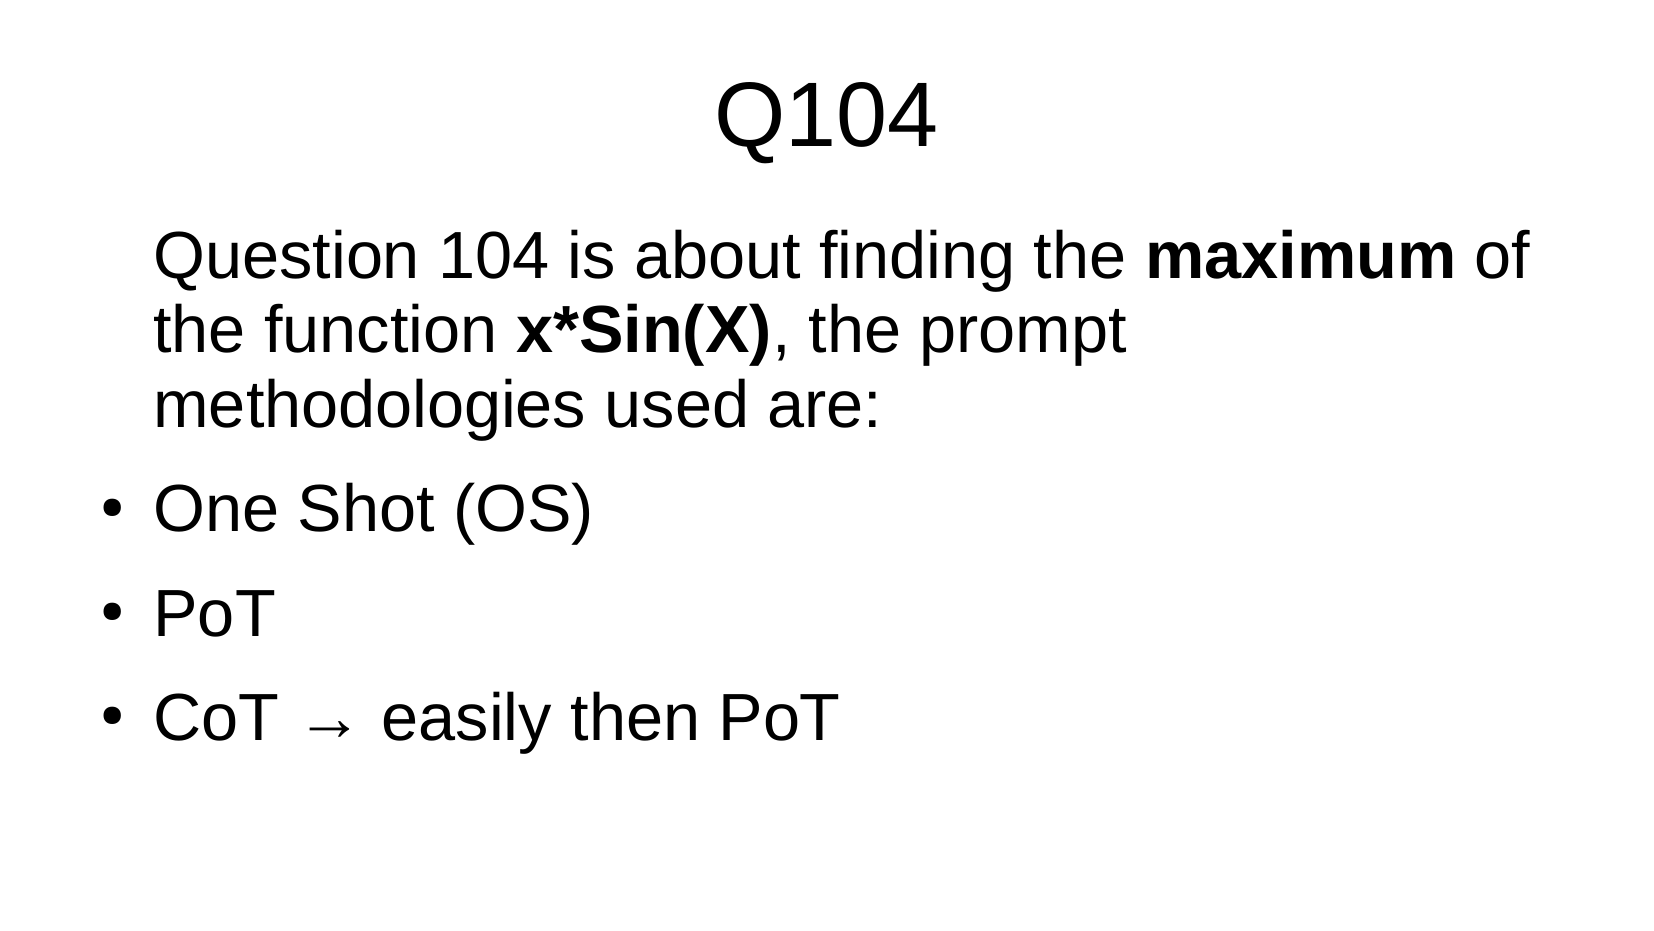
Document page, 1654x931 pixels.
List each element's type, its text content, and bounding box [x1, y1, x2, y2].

title Q104 [82, 37, 1571, 193]
list Question 104 is about finding the maximum of the function x*Sin(X), the prompt methodologies used are: One Shot (OS) PoT CoT → easily then PoT [82, 217, 1565, 857]
